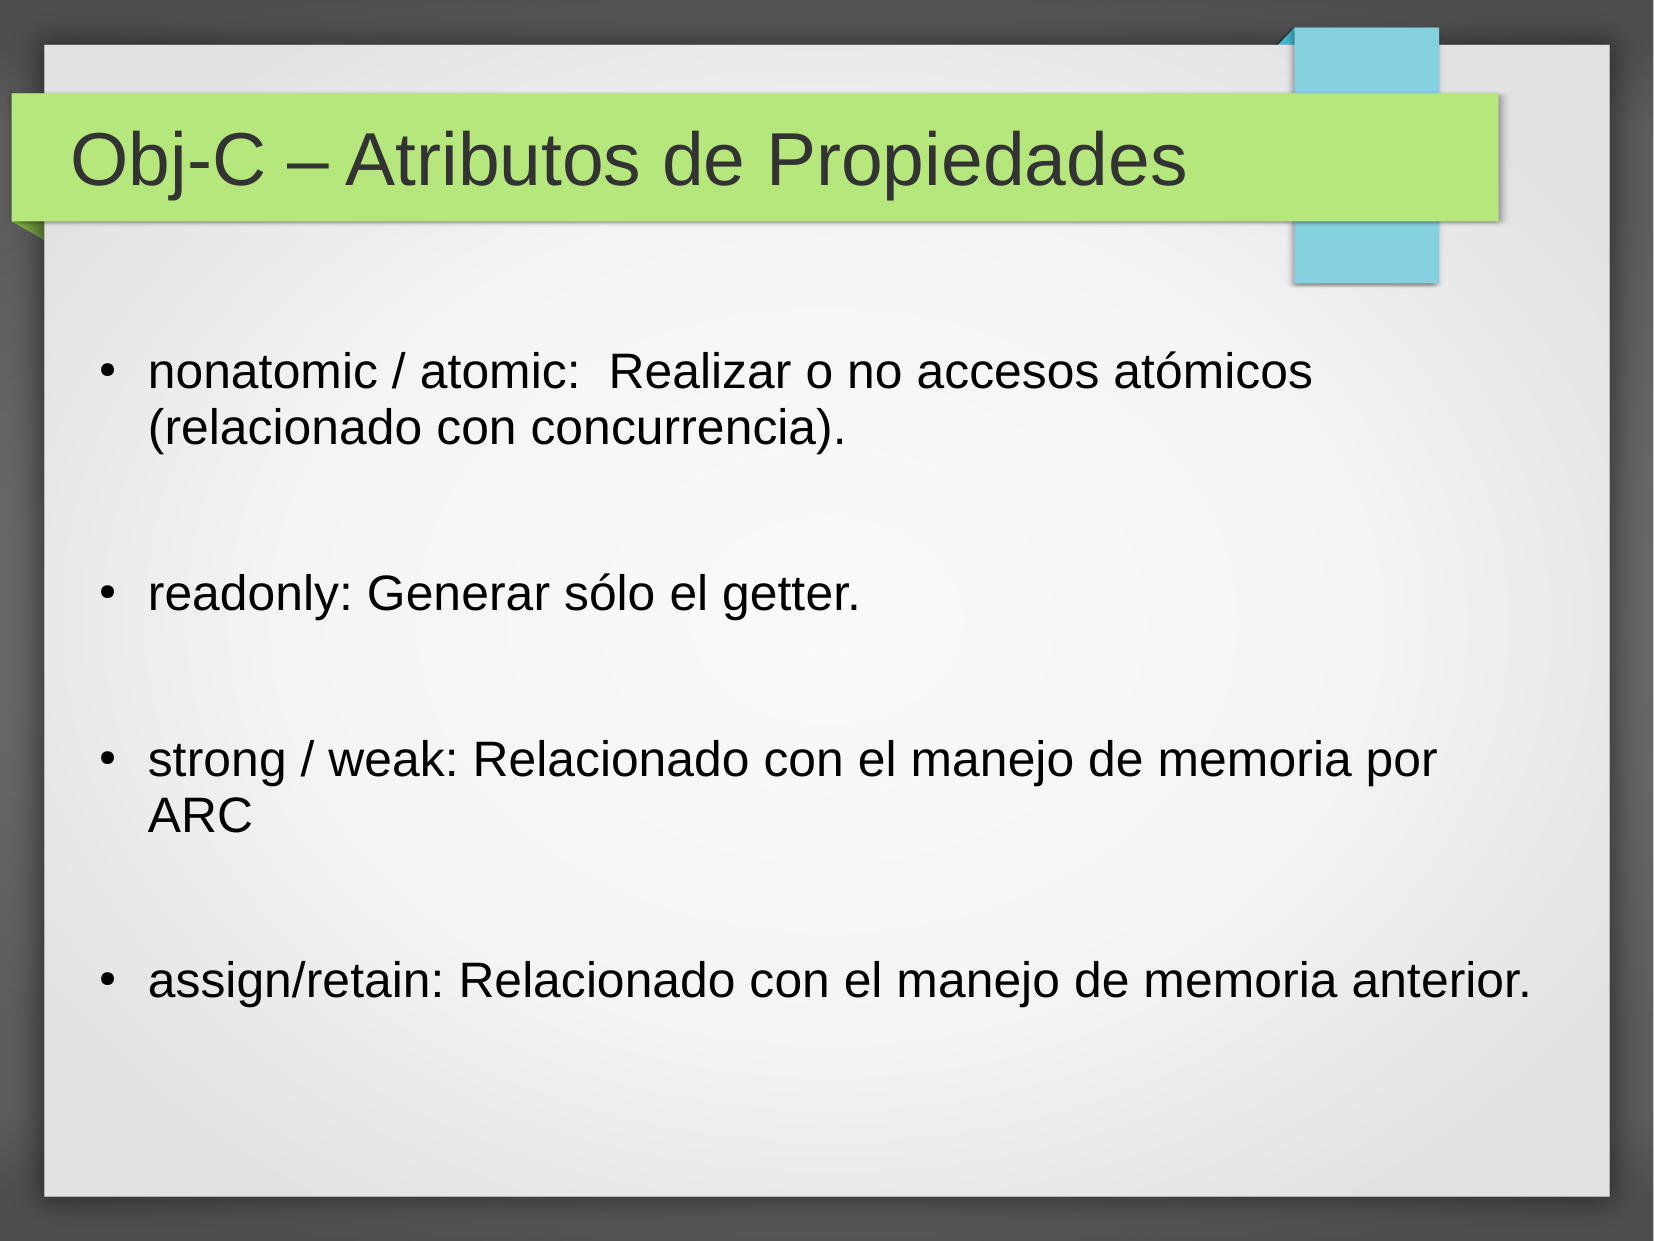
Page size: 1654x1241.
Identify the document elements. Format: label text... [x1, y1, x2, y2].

title Obj-C – Atributos de Propiedades [70, 106, 1229, 213]
list nonatomic / atomic: Realizar o no accesos atómicos (relacionado con concurrencia). readonly: Generar sólo el getter. strong / weak: Relacionado con el manejo de memoria por ARC assign/retain: Relacionado con el manejo de memoria anterior. [82, 343, 1538, 1063]
picture [0, 0, 1654, 1241]
